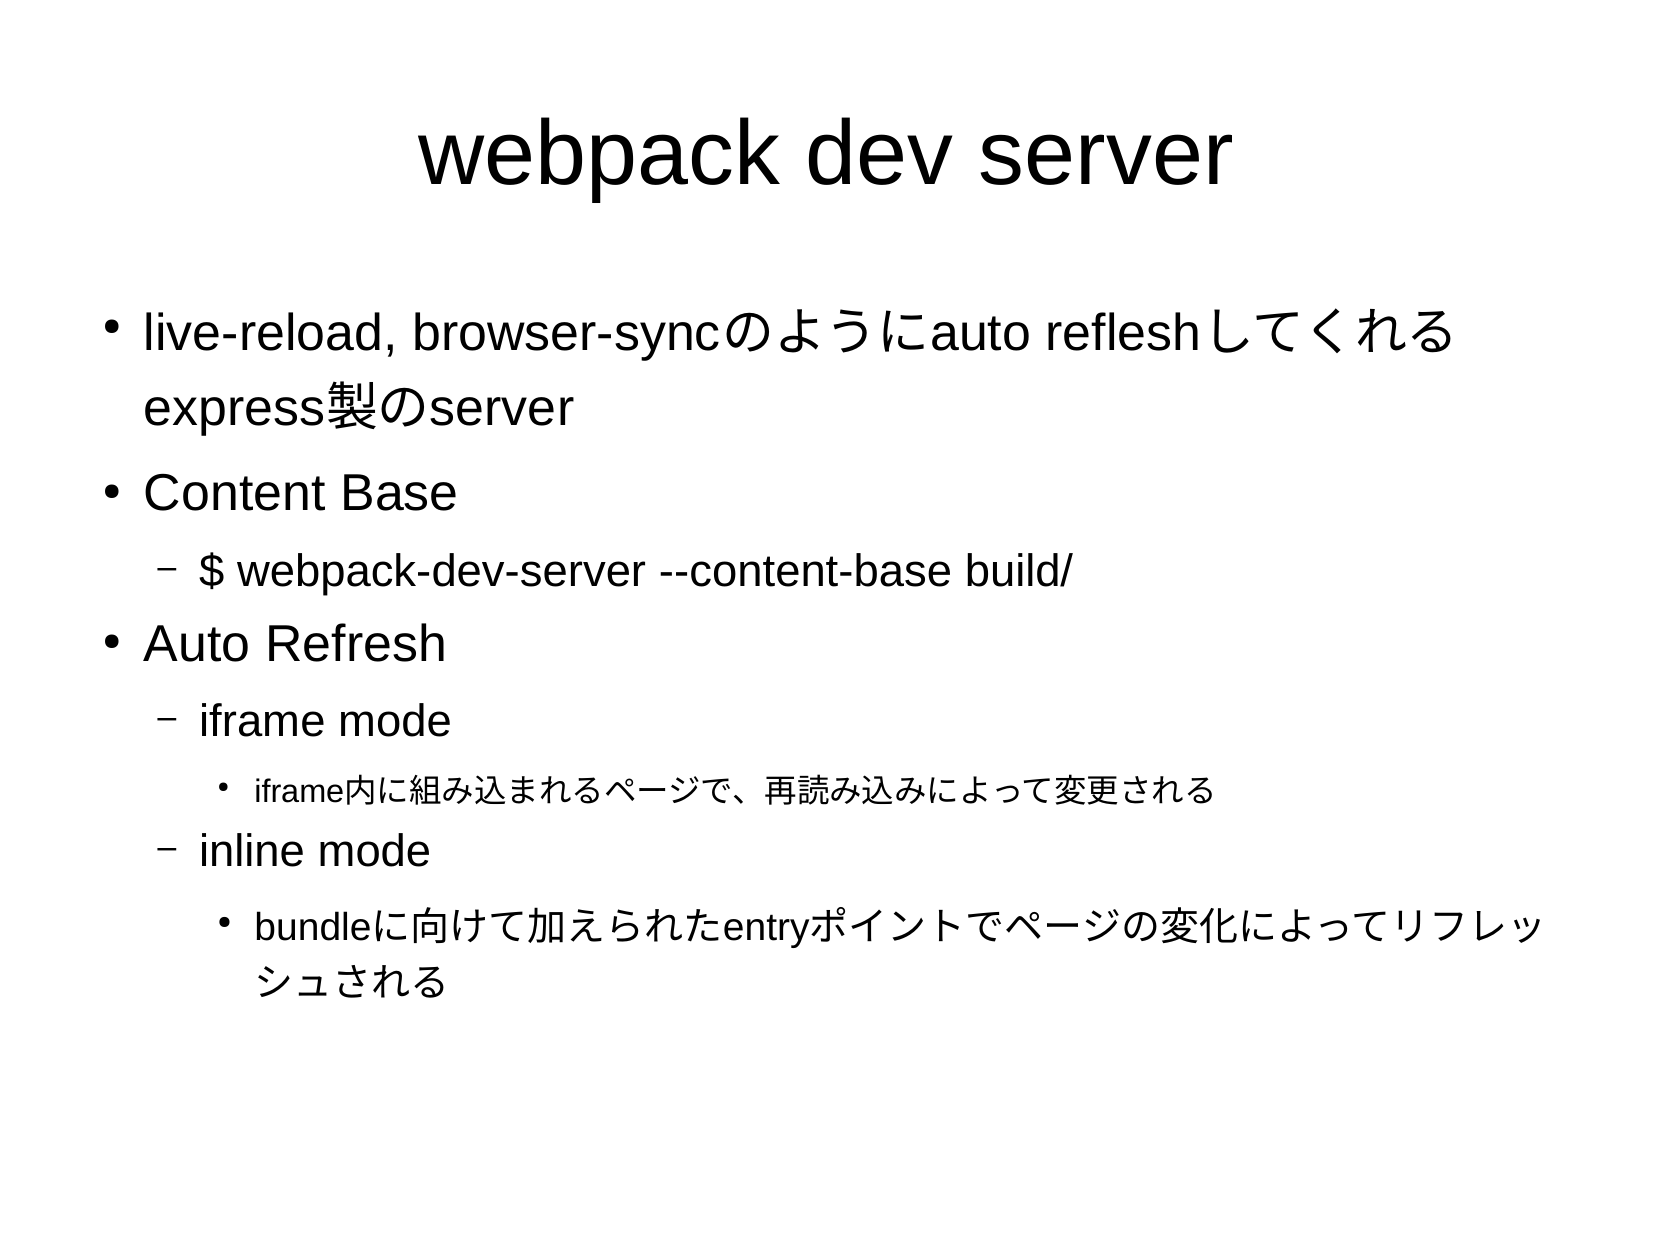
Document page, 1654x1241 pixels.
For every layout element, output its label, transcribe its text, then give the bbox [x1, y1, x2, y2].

list live-reload, browser-syncのようにauto refleshしてくれるexpress製のserver Content Base $ webpack-dev-server --content-base build/ Auto Refresh iframe mode iframe内に組み込まれるページで、再読み込みによって変更される inline mode bundleに向けて加えられたentryポイントでページの変化によってリフレッシュされる [88, 290, 1577, 1010]
title webpack dev server [82, 49, 1571, 257]
